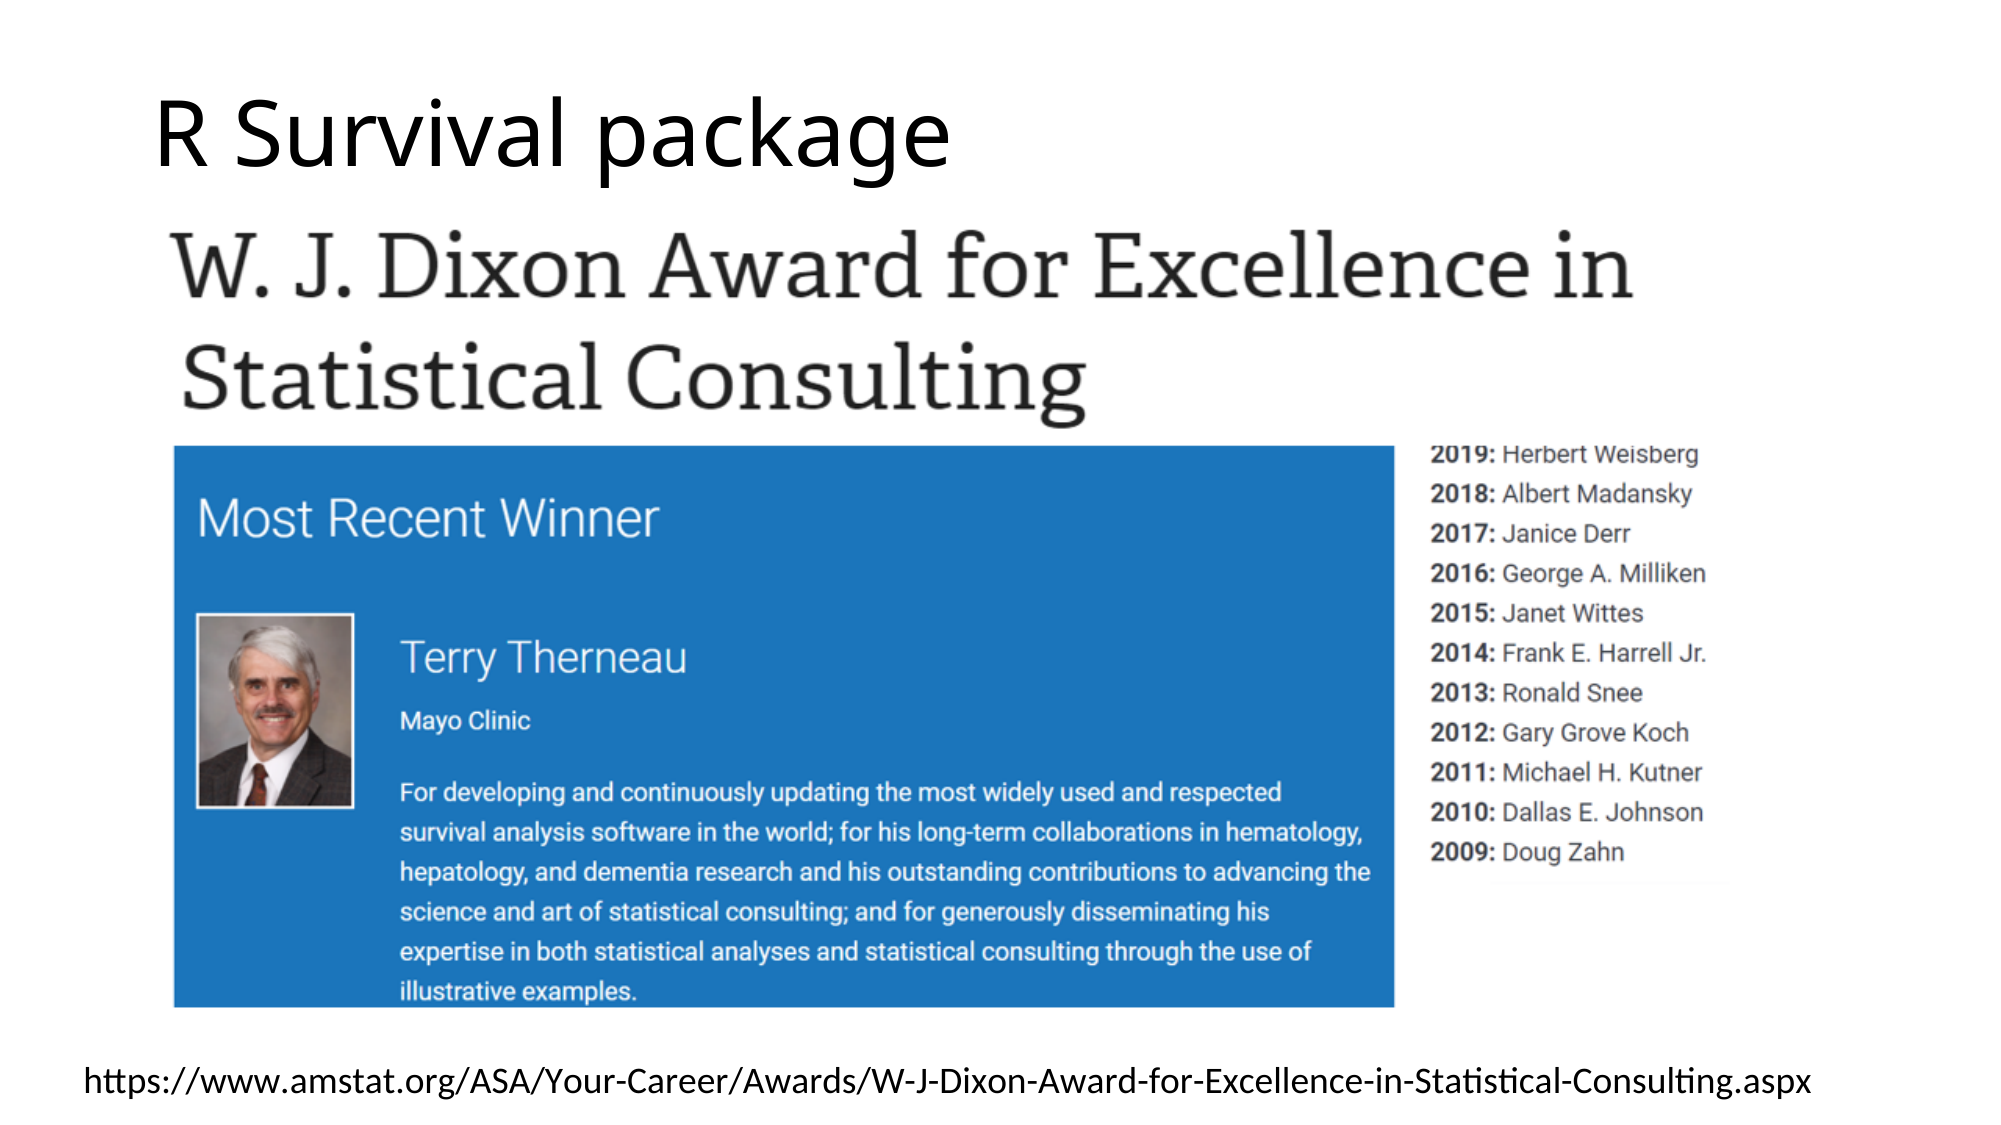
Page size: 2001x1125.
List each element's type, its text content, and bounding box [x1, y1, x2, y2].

title R Survival package [137, 28, 1863, 246]
picture [95, 216, 1790, 1014]
text_box https://www.amstat.org/ASA/Your-Career/Awards/W-J-Dixon-Award-for-Excellence-in-Statistical-Consulting.aspx [68, 1048, 1915, 1110]
